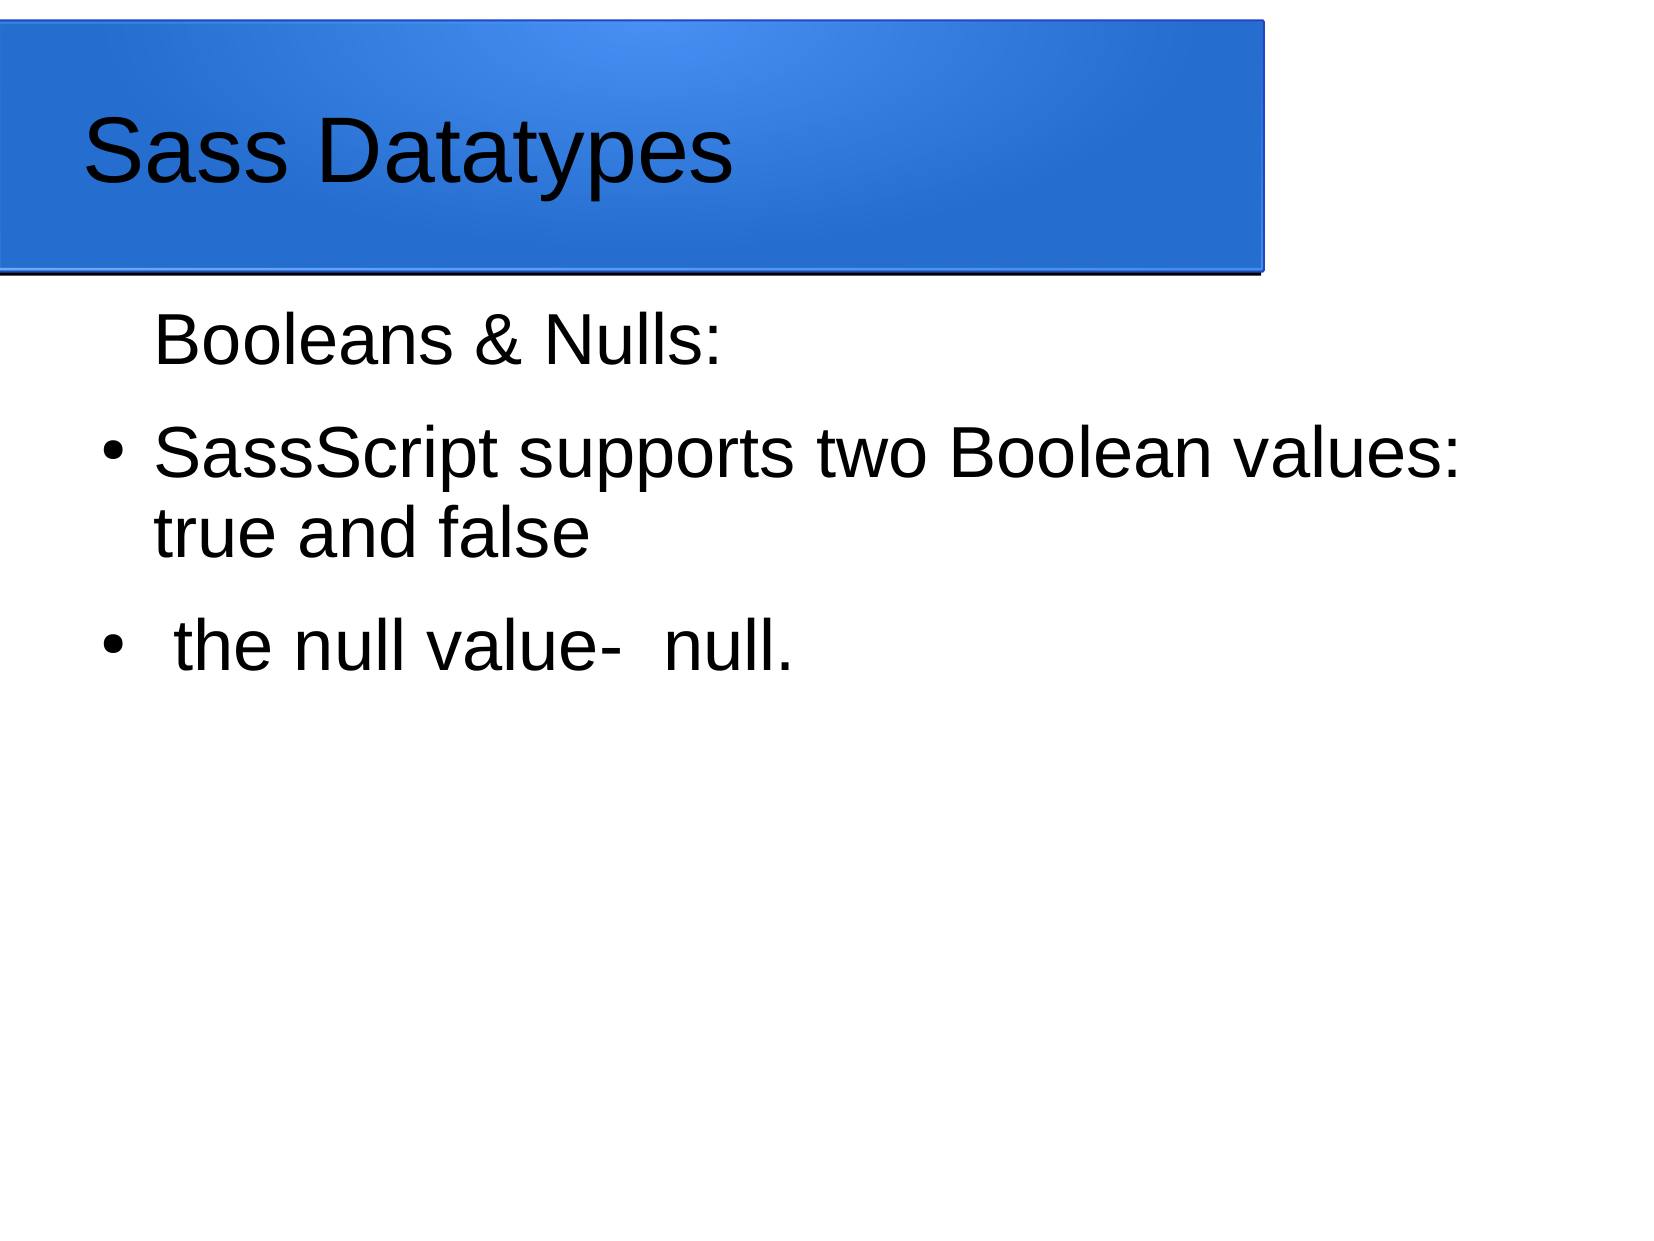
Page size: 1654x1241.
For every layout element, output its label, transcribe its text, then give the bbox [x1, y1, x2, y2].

list Booleans & Nulls: SassScript supports two Boolean values: true and false the null value- null. [82, 299, 1571, 1019]
title Sass Datatypes [82, 47, 1235, 252]
